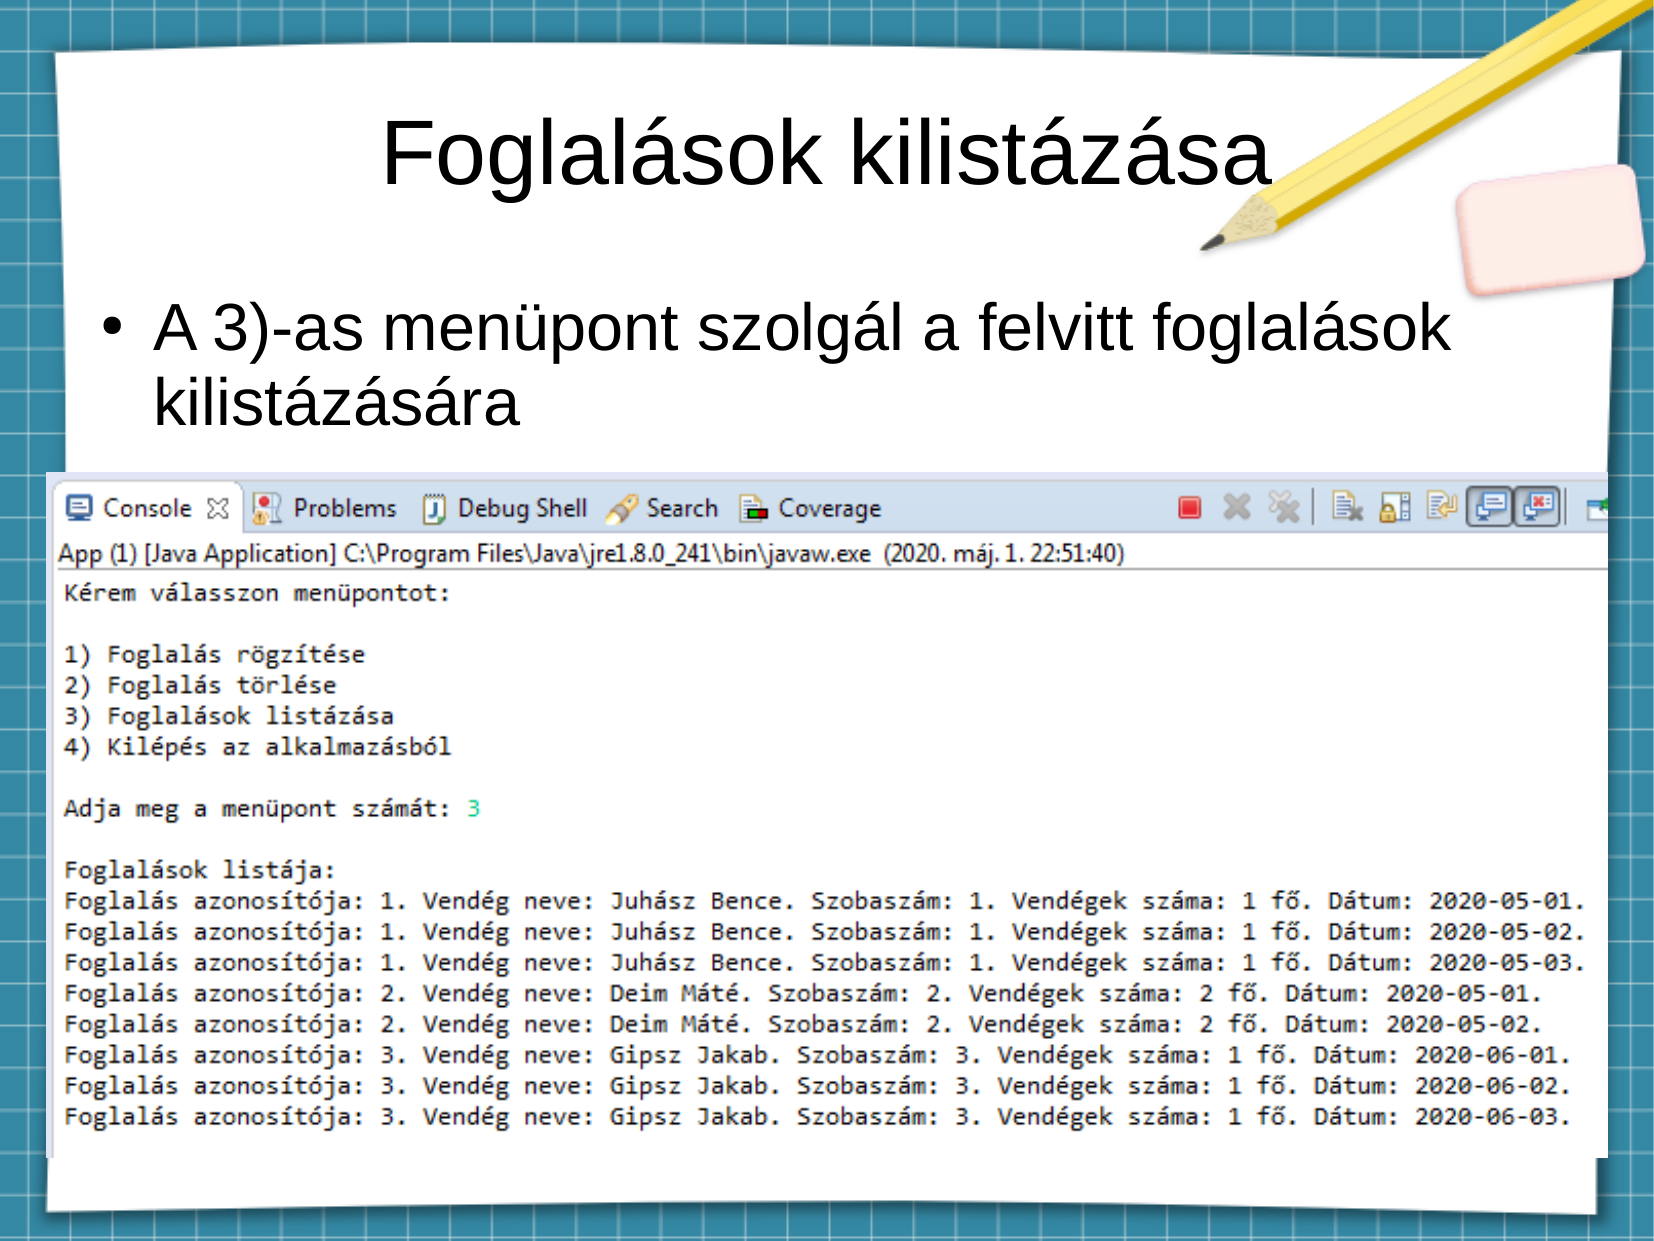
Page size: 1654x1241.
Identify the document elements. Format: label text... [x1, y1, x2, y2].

picture [0, 0, 1654, 1241]
list A 3)-as menüpont szolgál a felvitt foglalások kilistázására [82, 290, 1571, 472]
title Foglalások kilistázása [82, 49, 1571, 257]
